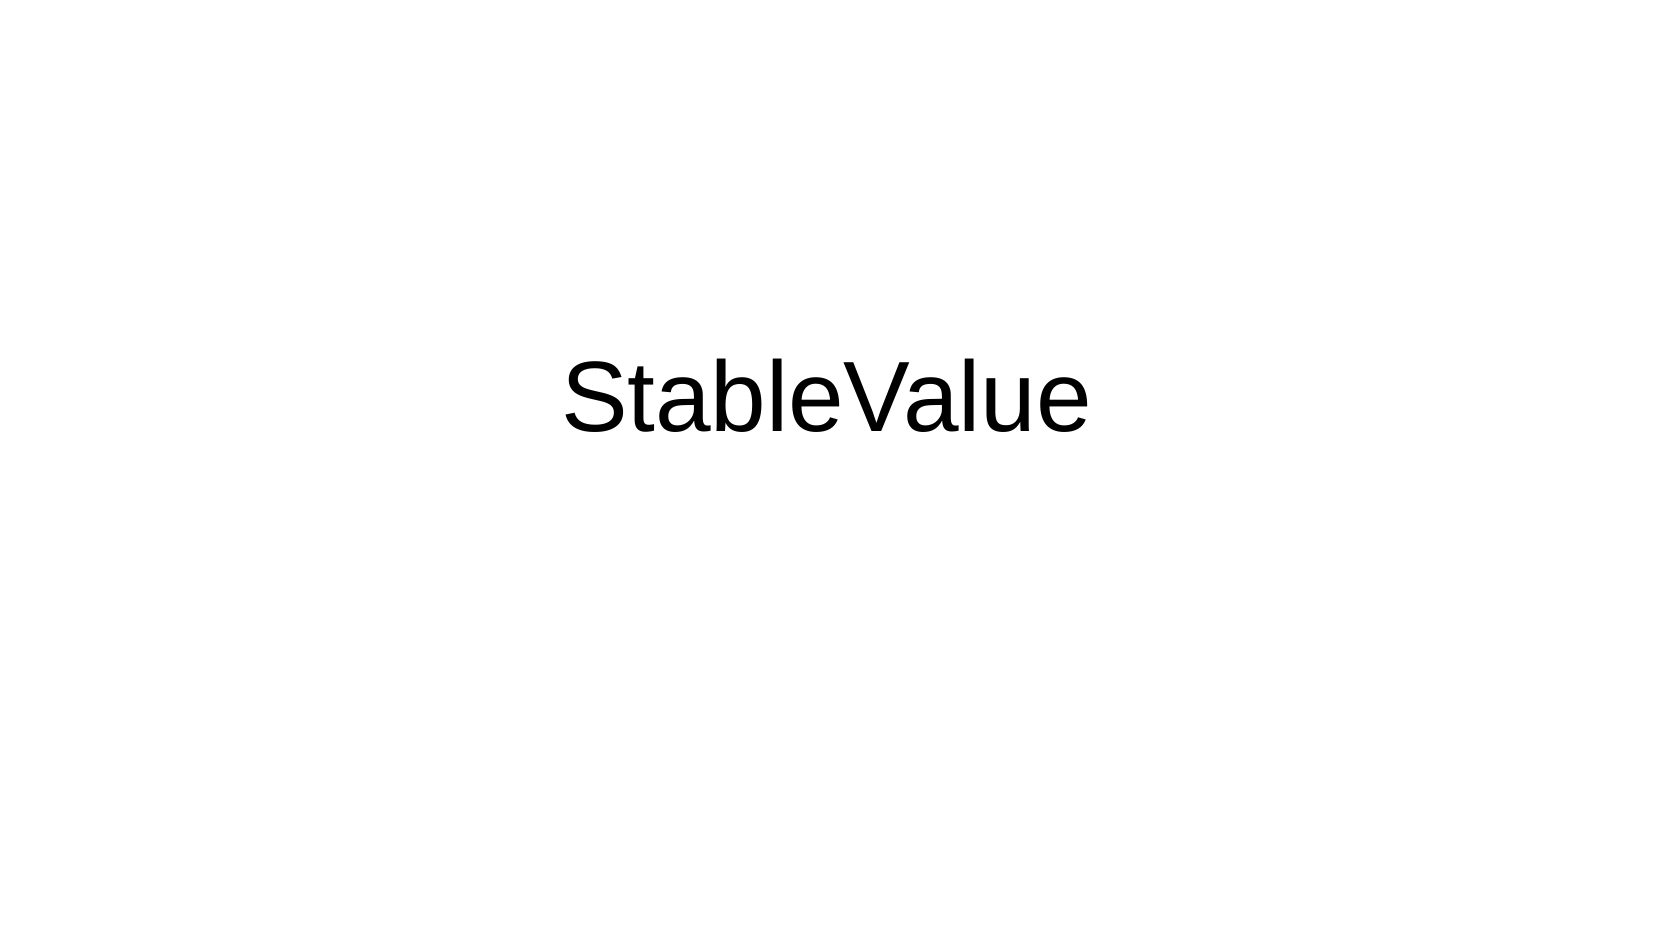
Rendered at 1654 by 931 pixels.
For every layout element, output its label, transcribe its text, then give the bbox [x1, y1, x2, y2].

subtitle StableValue [82, 37, 1571, 757]
